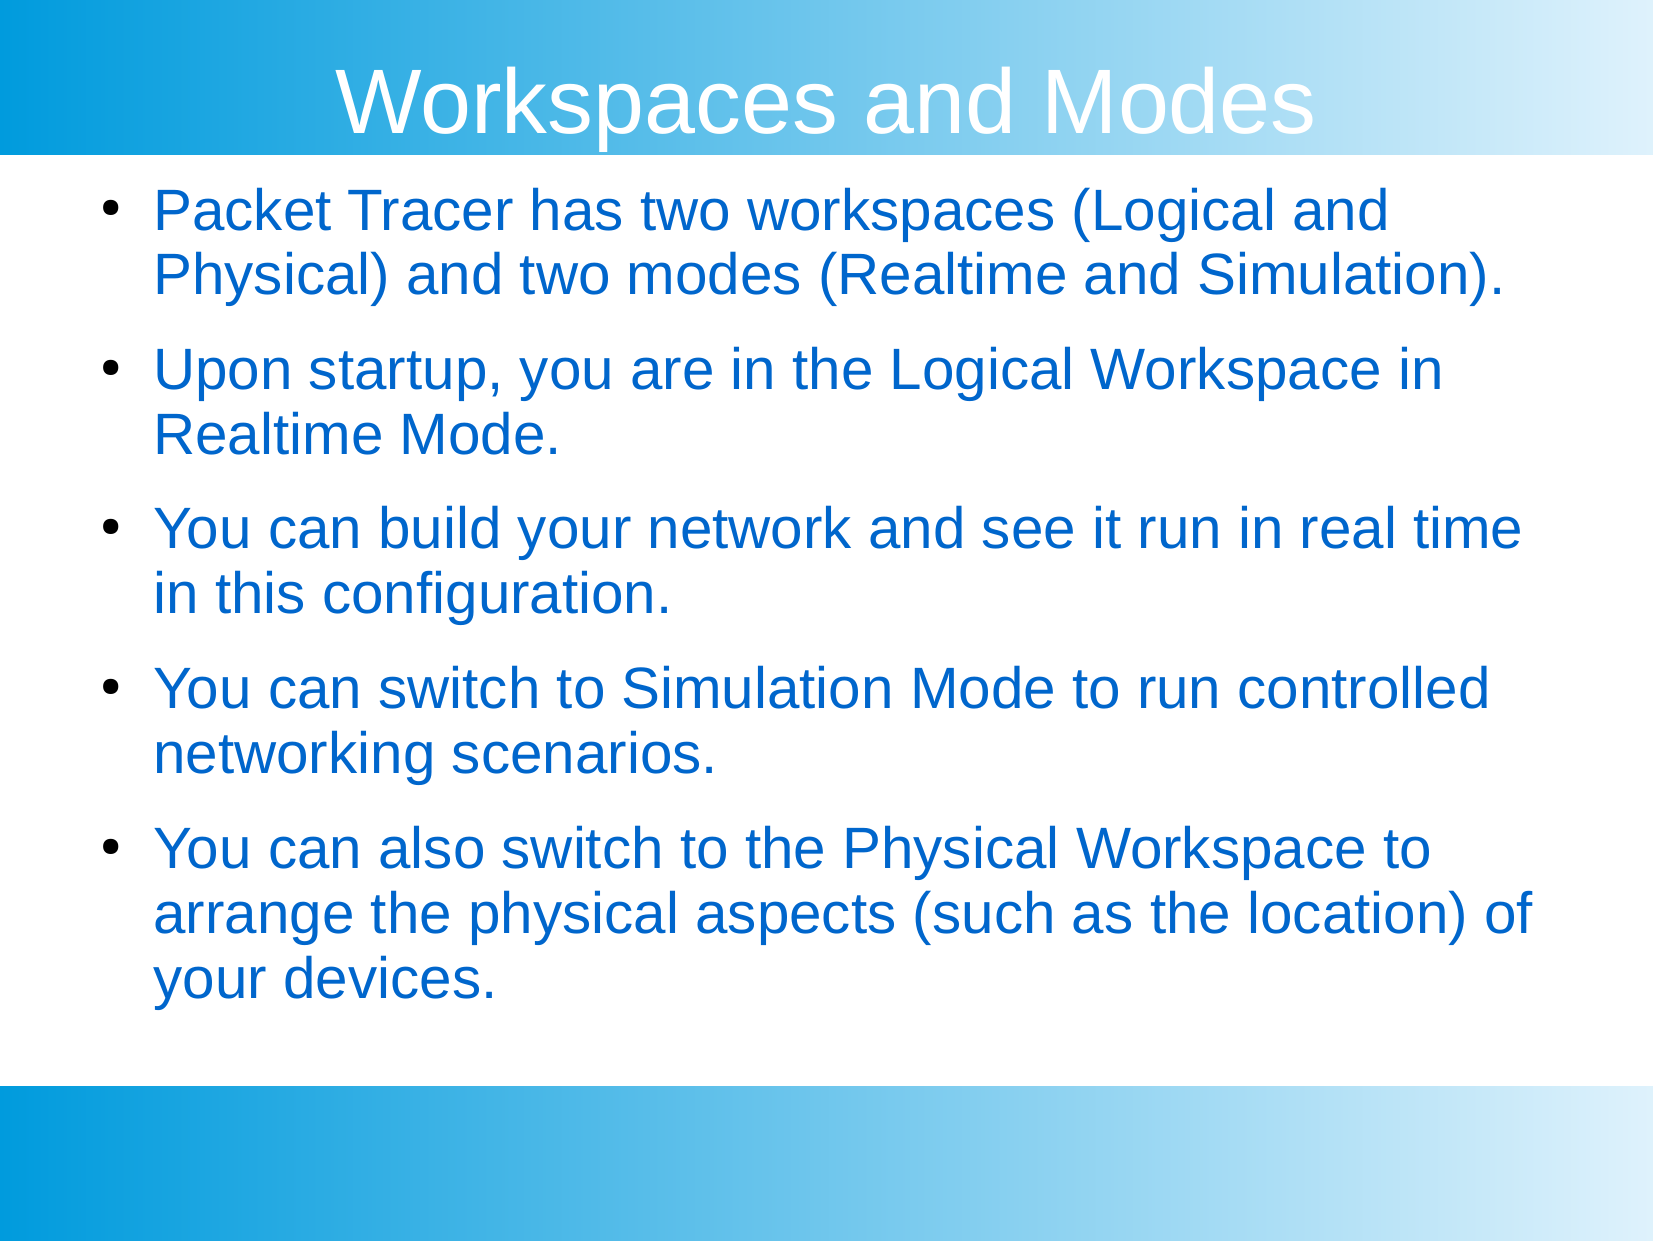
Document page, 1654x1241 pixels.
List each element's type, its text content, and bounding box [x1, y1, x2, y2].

list Packet Tracer has two workspaces (Logical and Physical) and two modes (Realtime and Simulation). Upon startup, you are in the Logical Workspace in Realtime Mode. You can build your network and see it run in real time in this configuration. You can switch to Simulation Mode to run controlled networking scenarios. You can also switch to the Physical Workspace to arrange the physical aspects (such as the location) of your devices. [82, 177, 1571, 1075]
title Workspaces and Modes [82, 49, 1571, 155]
